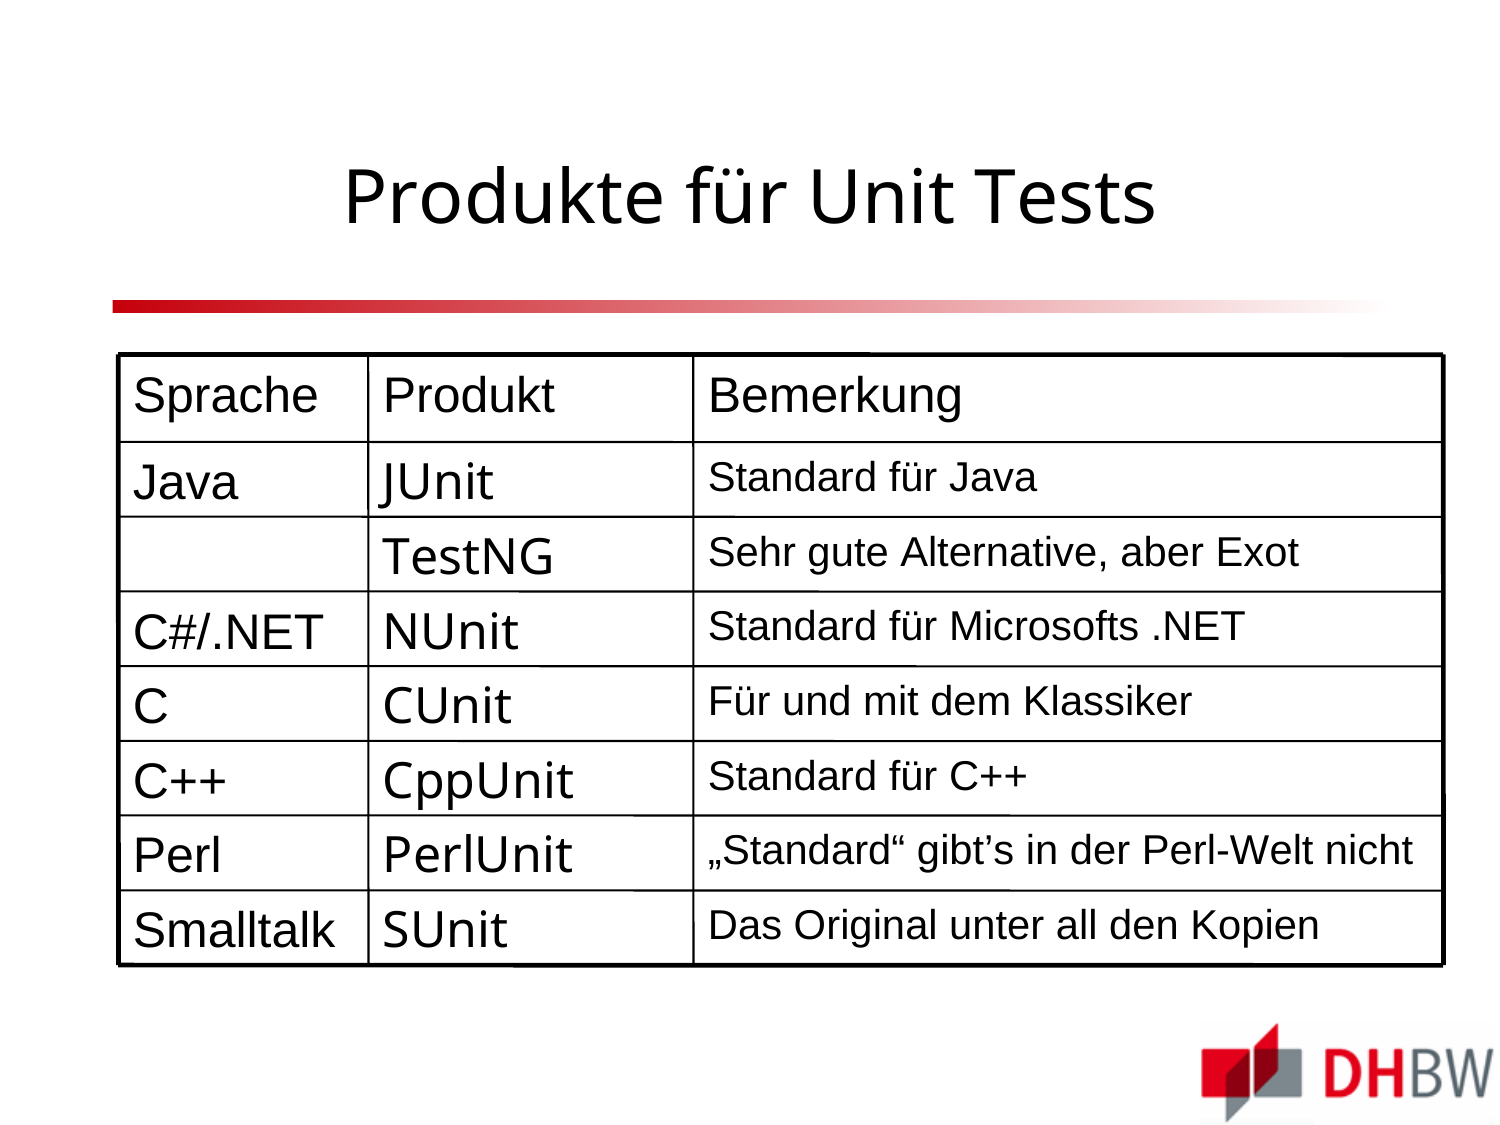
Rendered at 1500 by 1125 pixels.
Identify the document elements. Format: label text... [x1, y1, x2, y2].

text_box C#/.NET [121, 593, 367, 665]
title Produkte für Unit Tests [112, 99, 1388, 288]
text_box Standard für Microsofts .NET [695, 593, 1441, 665]
text_box Java [121, 443, 367, 515]
text_box SUnit [370, 892, 692, 962]
text_box NUnit [370, 593, 692, 665]
text_box „Standard“ gibt’s in der Perl-Welt nicht [695, 817, 1441, 889]
text_box C++ [121, 742, 367, 814]
text_box Perl [121, 817, 367, 889]
text_box PerlUnit [370, 817, 692, 889]
text_box C [121, 668, 367, 739]
text_box TestNG [370, 518, 692, 590]
text_box JUnit [370, 443, 692, 515]
text_box Smalltalk [121, 892, 367, 962]
text_box Standard für C++ [695, 743, 1441, 814]
text_box CppUnit [370, 742, 692, 814]
text_box Standard für Java [695, 444, 1440, 515]
text_box Das Original unter all den Kopien [695, 892, 1441, 963]
text_box CUnit [370, 668, 692, 739]
text_box Sprache [121, 357, 367, 440]
text_box Produkt [370, 357, 692, 441]
text_box Bemerkung [695, 357, 1440, 441]
picture [1200, 1021, 1495, 1125]
text_box Sehr gute Alternative, aber Exot [695, 518, 1441, 590]
text_box Für und mit dem Klassiker [695, 668, 1441, 740]
